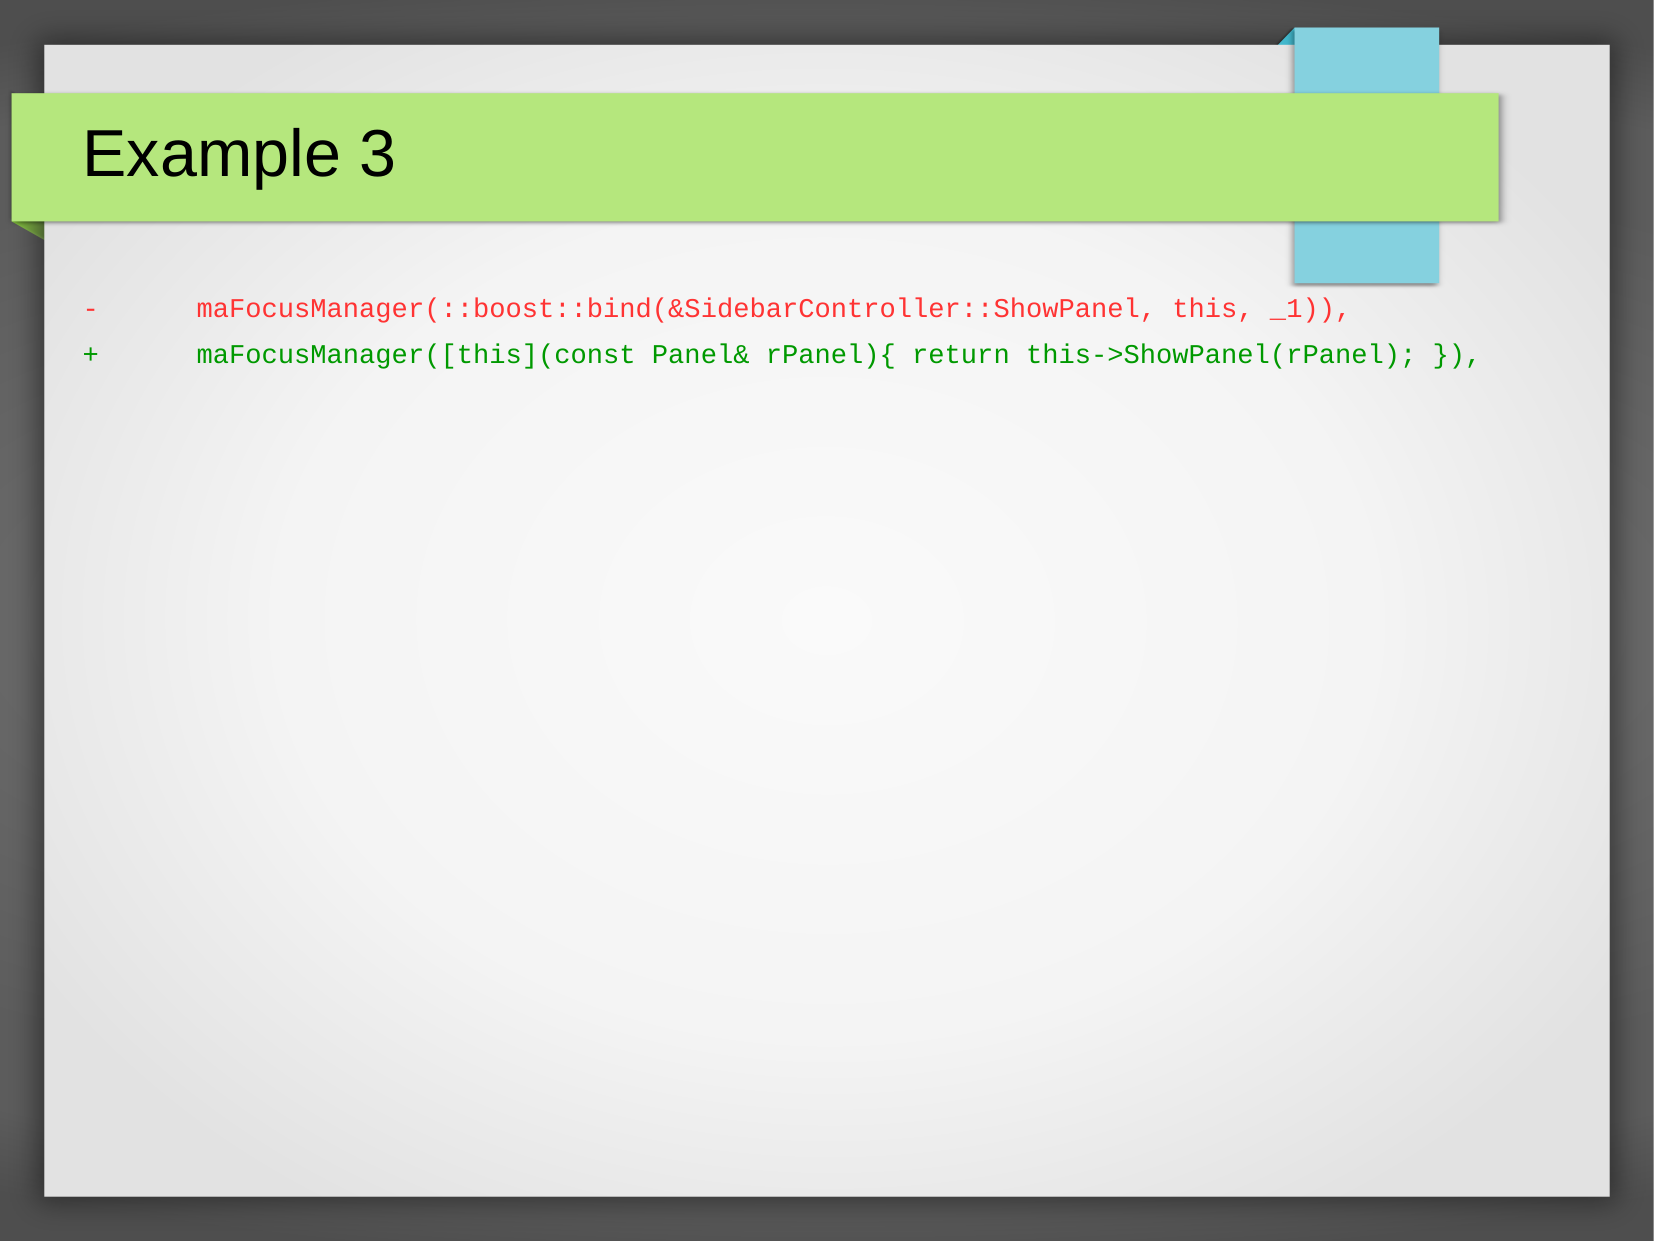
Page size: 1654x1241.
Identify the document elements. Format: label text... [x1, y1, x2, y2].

list - maFocusManager(::boost::bind(&SidebarController::ShowPanel, this, _1)), + maFocusManager([this](const Panel& rPanel){ return this->ShowPanel(rPanel); }), [82, 295, 1571, 1015]
picture [0, 0, 1654, 1241]
title Example 3 [82, 94, 1264, 213]
